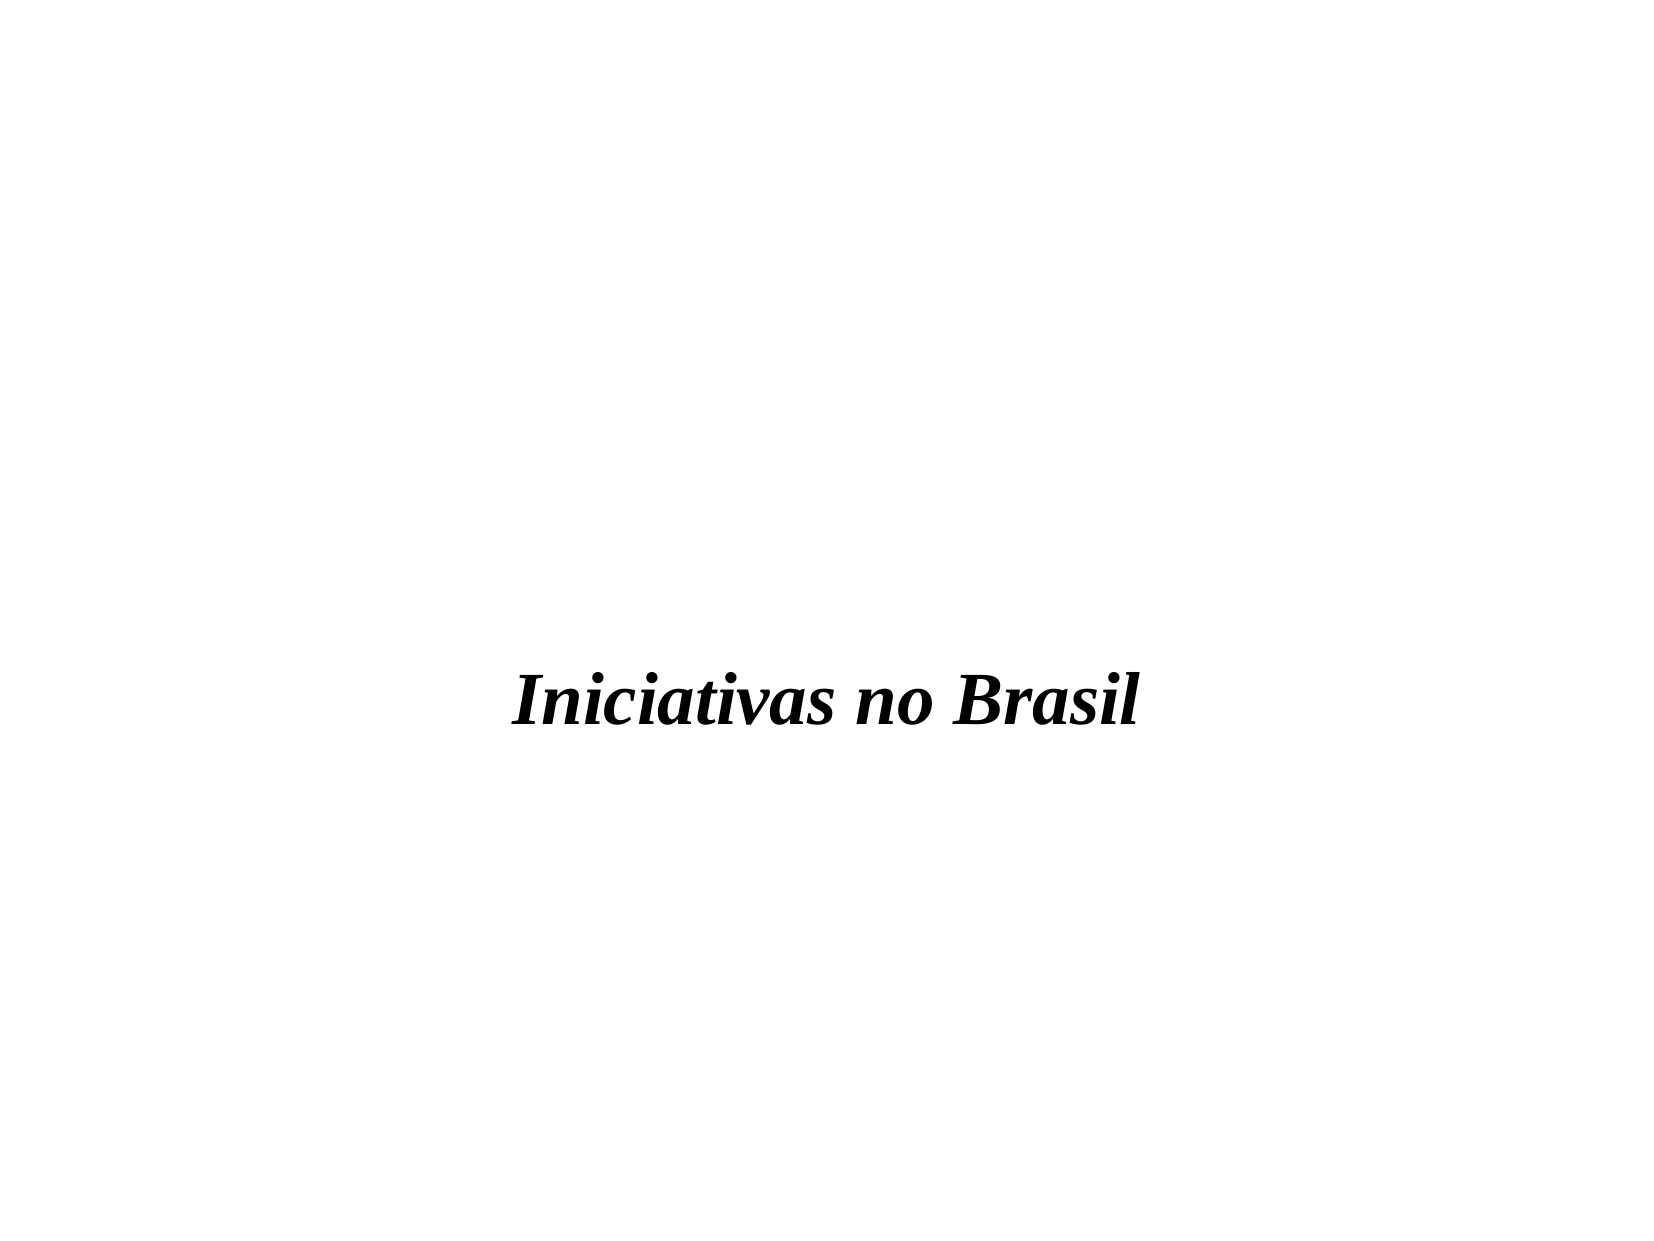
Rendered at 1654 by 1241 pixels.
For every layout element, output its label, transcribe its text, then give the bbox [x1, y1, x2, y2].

subtitle Iniciativas no Brasil [82, 297, 1571, 1102]
